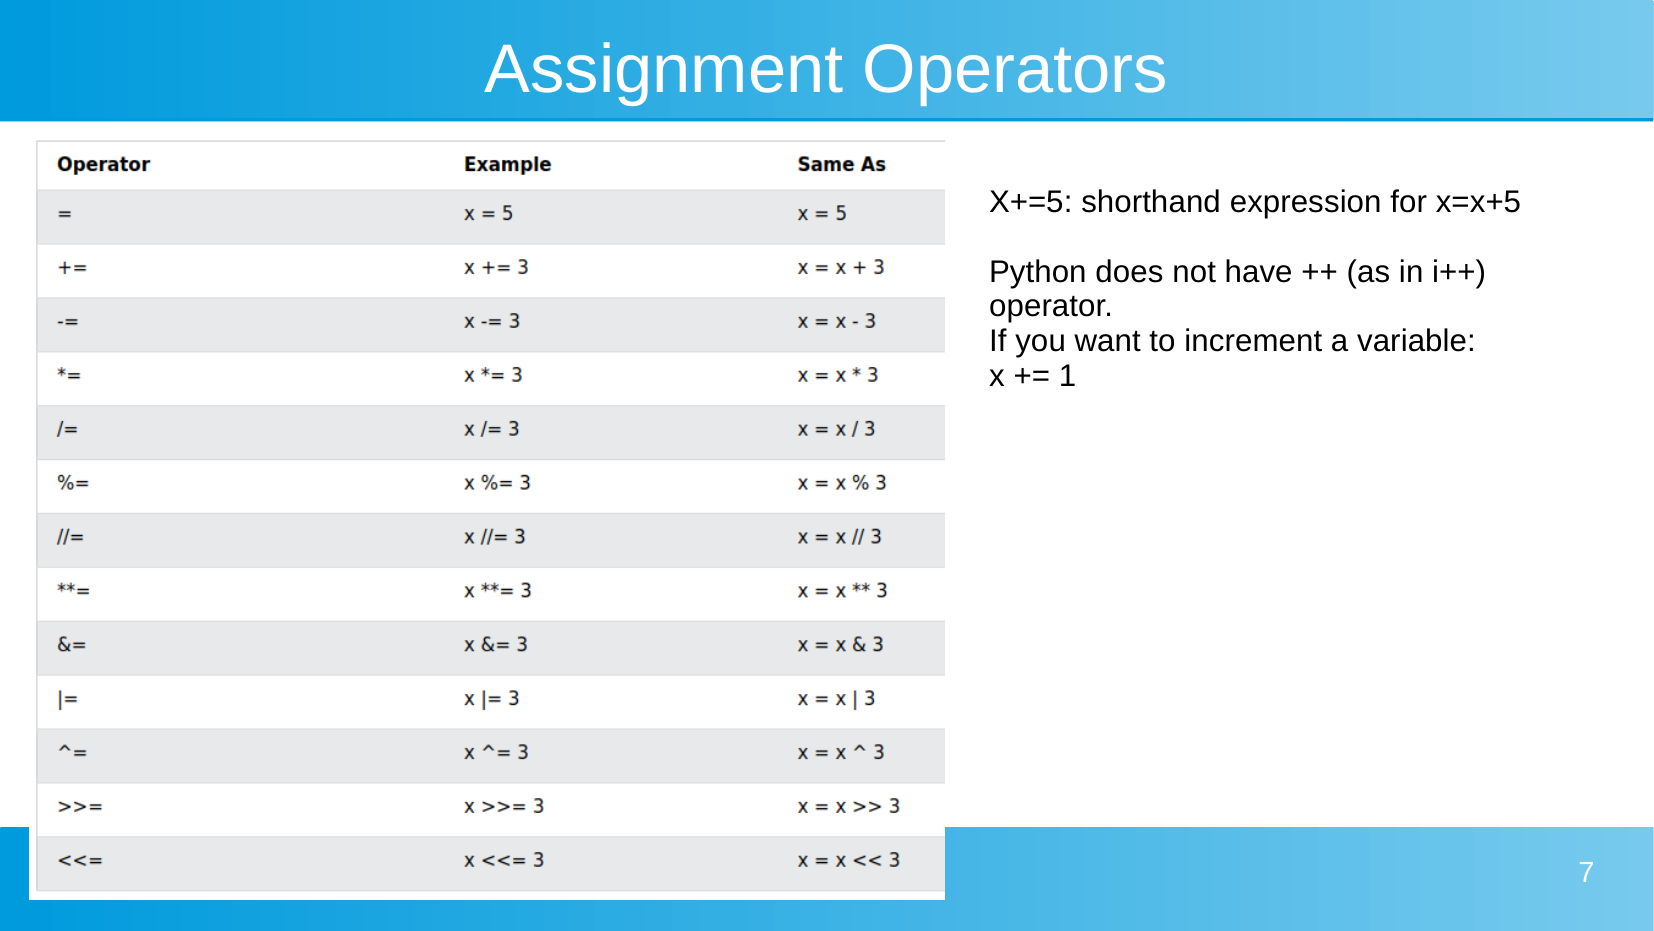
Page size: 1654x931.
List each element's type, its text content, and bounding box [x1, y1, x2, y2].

text_box X+=5: shorthand expression for x=x+5 Python does not have ++ (as in i++) operator. If you want to increment a variable: x += 1 [974, 177, 1625, 591]
title Assignment Operators [59, 29, 1595, 108]
picture [29, 132, 945, 900]
